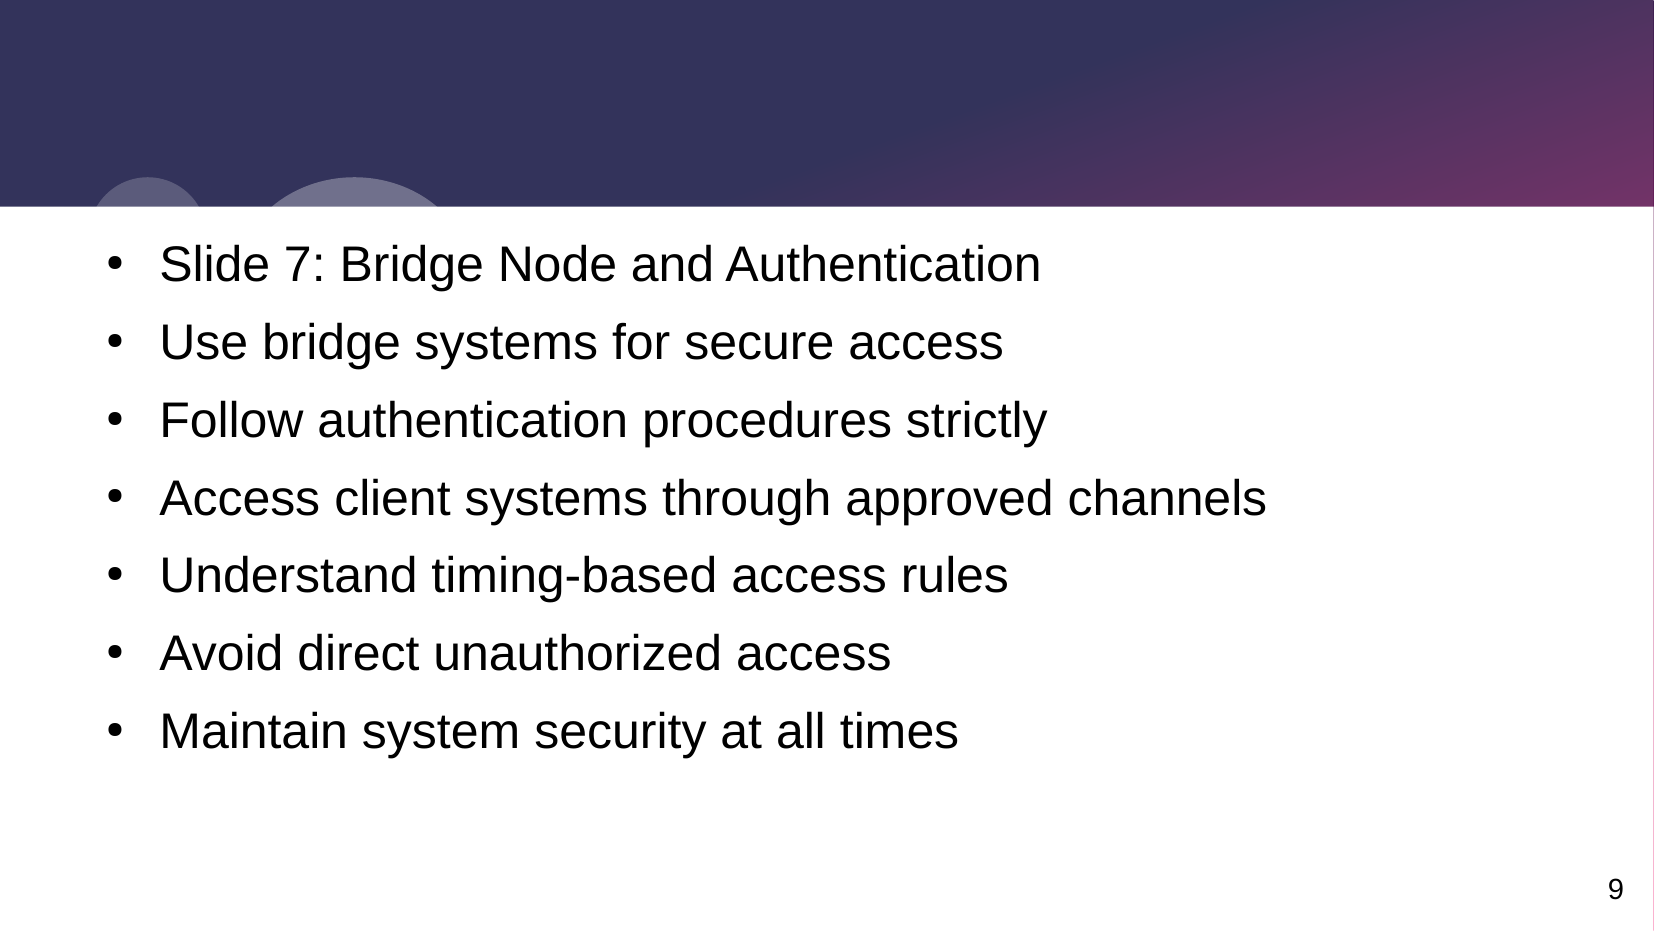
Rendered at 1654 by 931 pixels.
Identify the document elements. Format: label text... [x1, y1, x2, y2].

list Slide 7: Bridge Node and Authentication Use bridge systems for secure access Follow authentication procedures strictly Access client systems through approved channels Understand timing-based access rules Avoid direct unauthorized access Maintain system security at all times [88, 236, 1565, 827]
